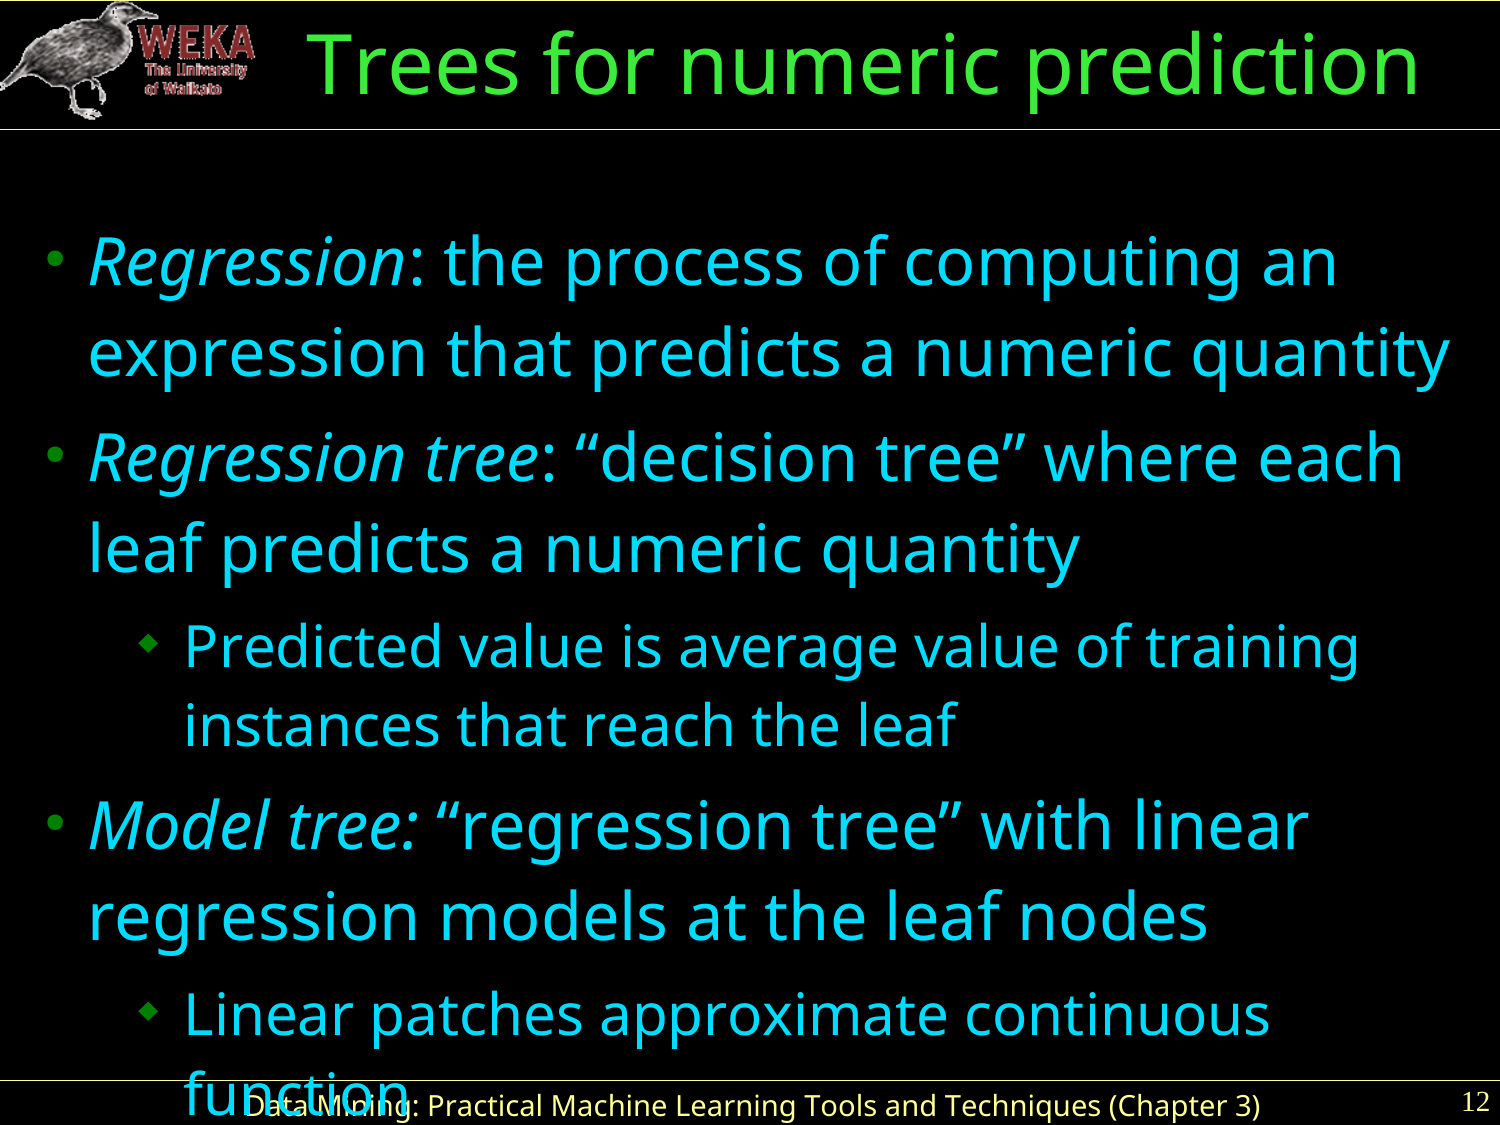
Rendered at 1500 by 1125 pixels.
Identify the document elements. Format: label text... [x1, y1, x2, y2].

title Trees for numeric prediction [164, 0, 1500, 154]
picture [0, 1, 164, 129]
list Regression: the process of computing an expression that predicts a numeric quantity Regression tree: “decision tree” where each leaf predicts a numeric quantity Predicted value is average value of training instances that reach the leaf Model tree: “regression tree” with linear regression models at the leaf nodes Linear patches approximate continuous function [29, 206, 1477, 958]
